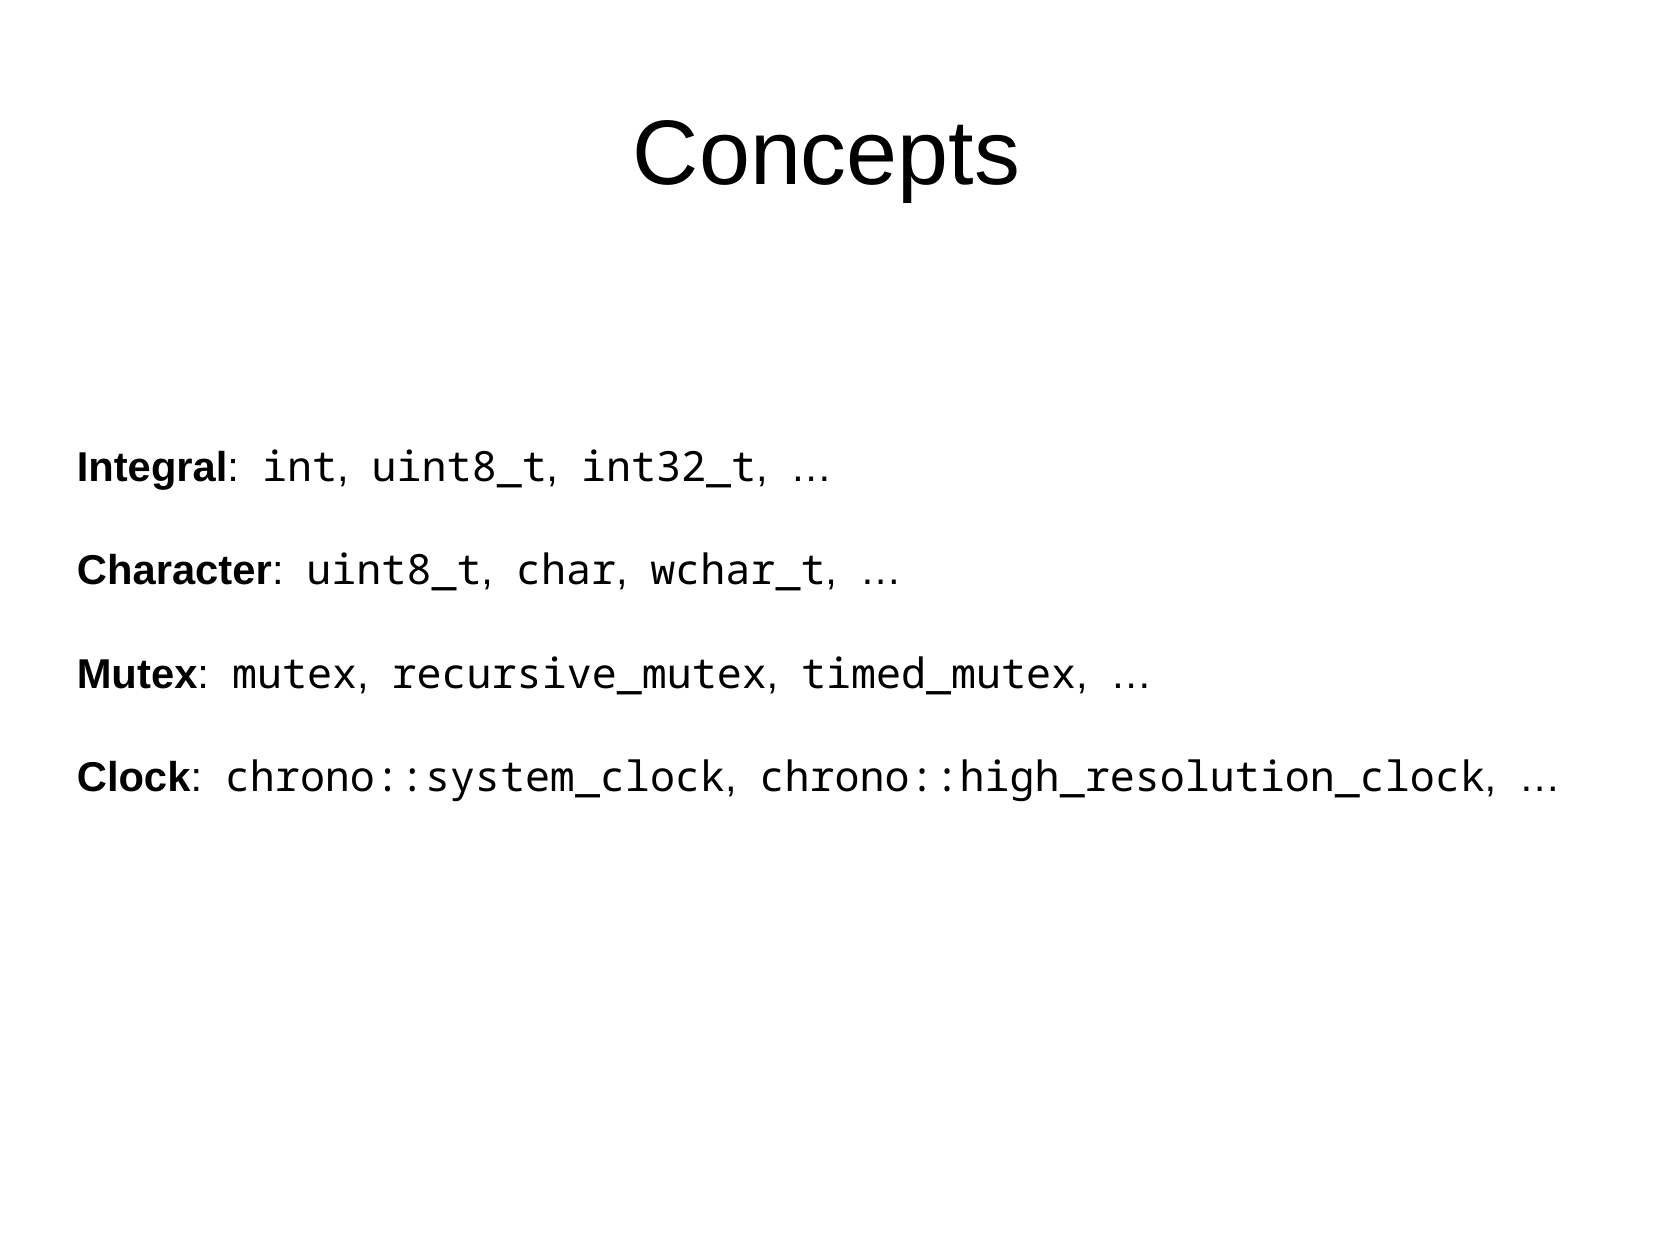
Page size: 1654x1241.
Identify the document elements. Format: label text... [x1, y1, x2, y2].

subtitle Integral: int, uint8_t, int32_t, … Character: uint8_t, char, wchar_t, … Mutex: mutex, recursive_mutex, timed_mutex, … Clock: chrono::system_clock, chrono::high_resolution_clock, … [76, 260, 1565, 980]
title Concepts [82, 49, 1571, 257]
